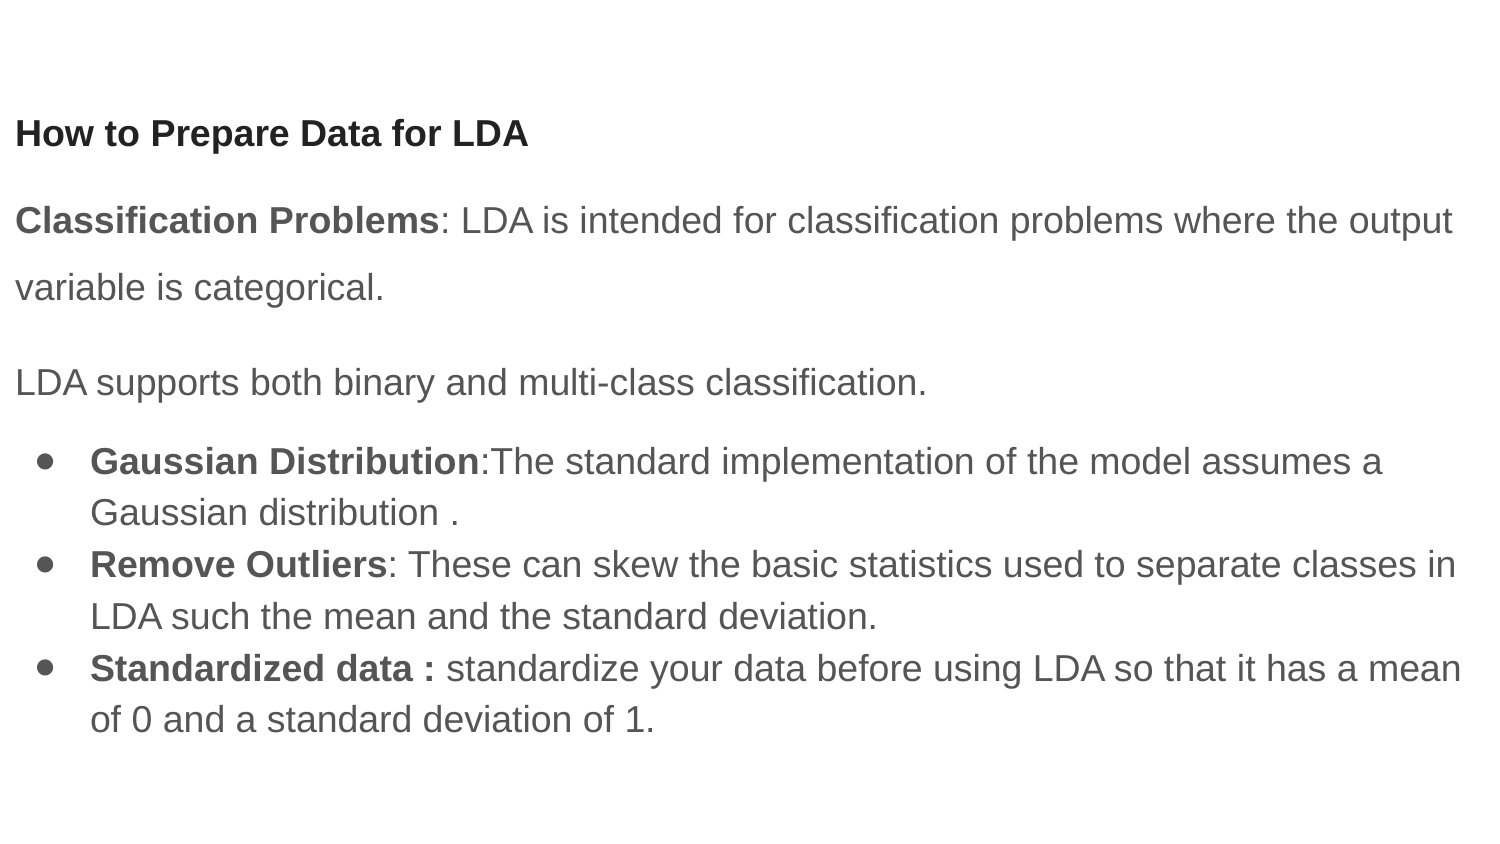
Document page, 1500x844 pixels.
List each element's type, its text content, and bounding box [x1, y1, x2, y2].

text_box How to Prepare Data for LDA Classification Problems: LDA is intended for classification problems where the output variable is categorical. LDA supports both binary and multi-class classification. Gaussian Distribution:The standard implementation of the model assumes a Gaussian distribution . Remove Outliers: These can skew the basic statistics used to separate classes in LDA such the mean and the standard deviation. Standardized data : standardize your data before using LDA so that it has a mean of 0 and a standard deviation of 1. [0, 0, 1500, 828]
